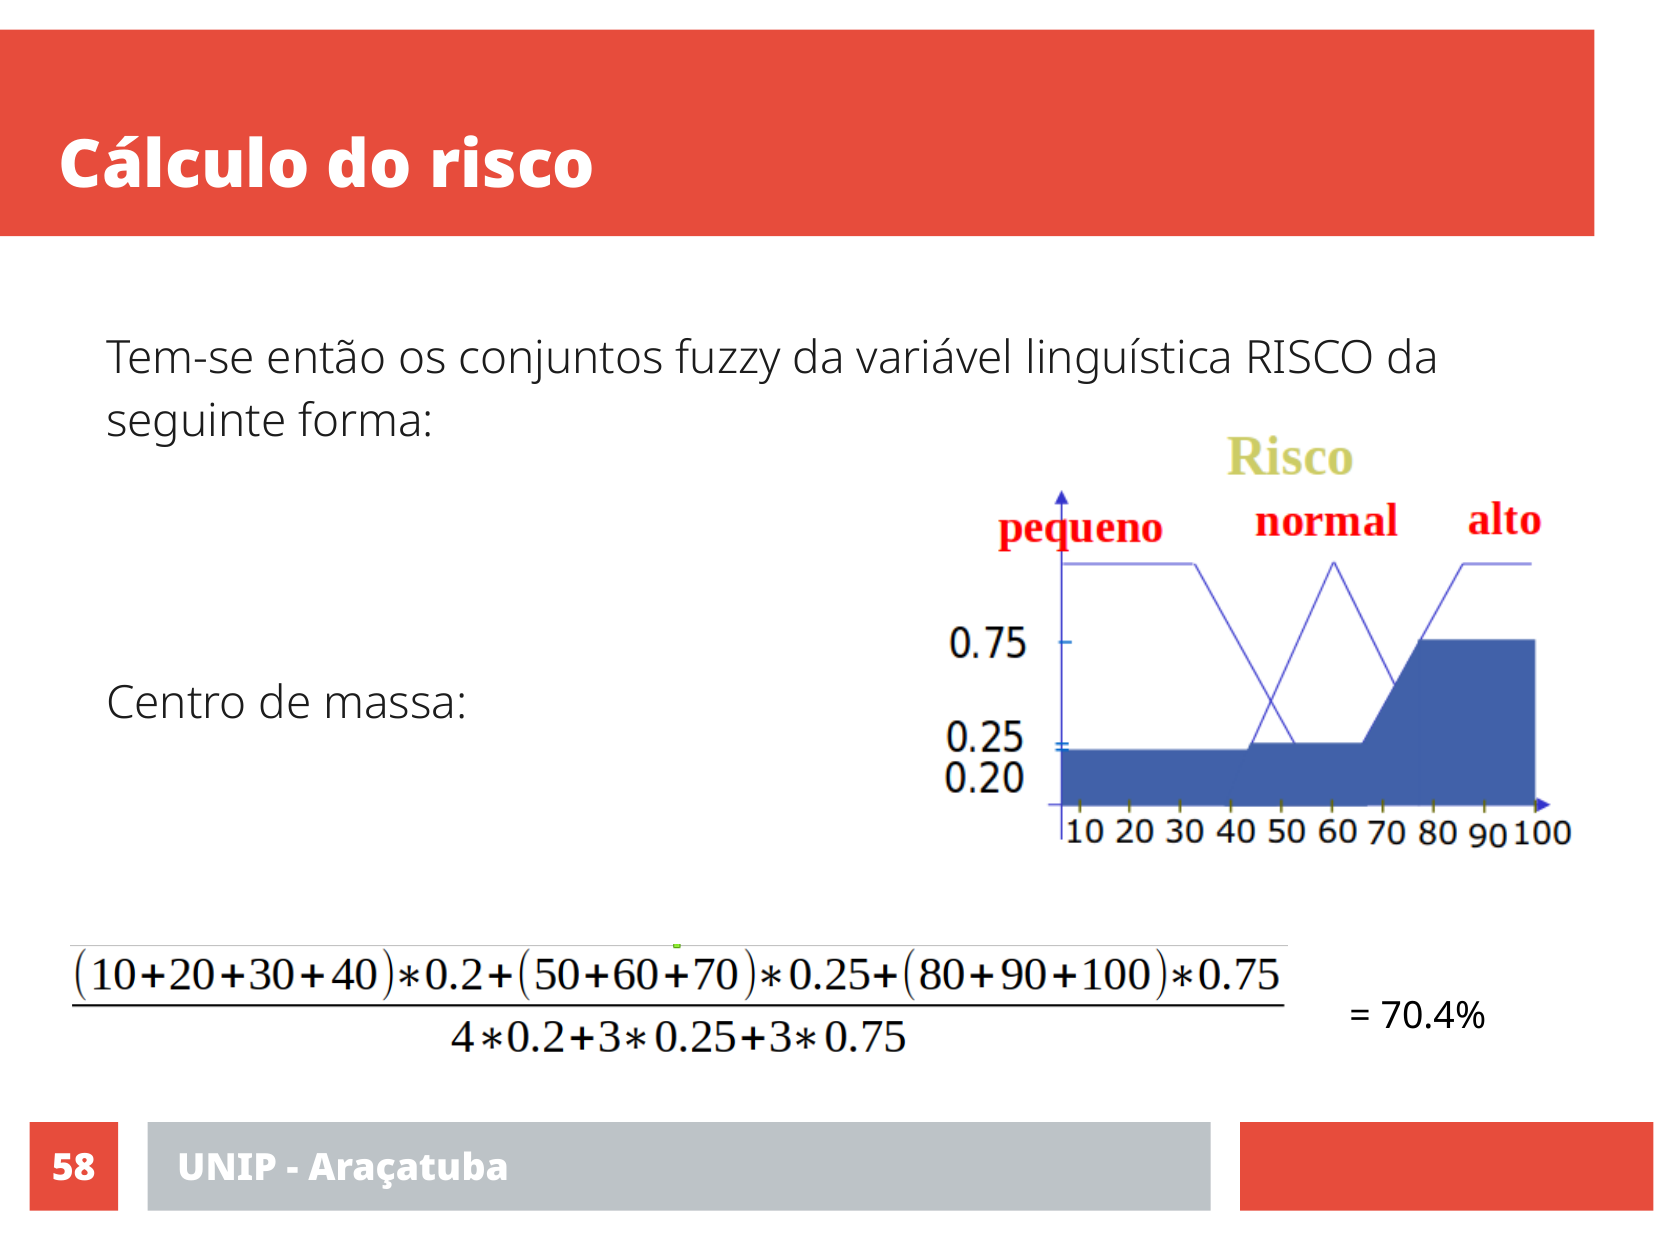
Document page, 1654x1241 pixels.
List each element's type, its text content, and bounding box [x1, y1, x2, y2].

picture [850, 395, 1654, 879]
title Cálculo do risco [59, 59, 1595, 207]
list Tem-se então os conjuntos fuzzy da variável linguística RISCO da seguinte forma: Centro de massa: [59, 324, 1565, 1093]
text_box = 70.4% [1334, 981, 1527, 1040]
picture [70, 944, 1288, 1056]
